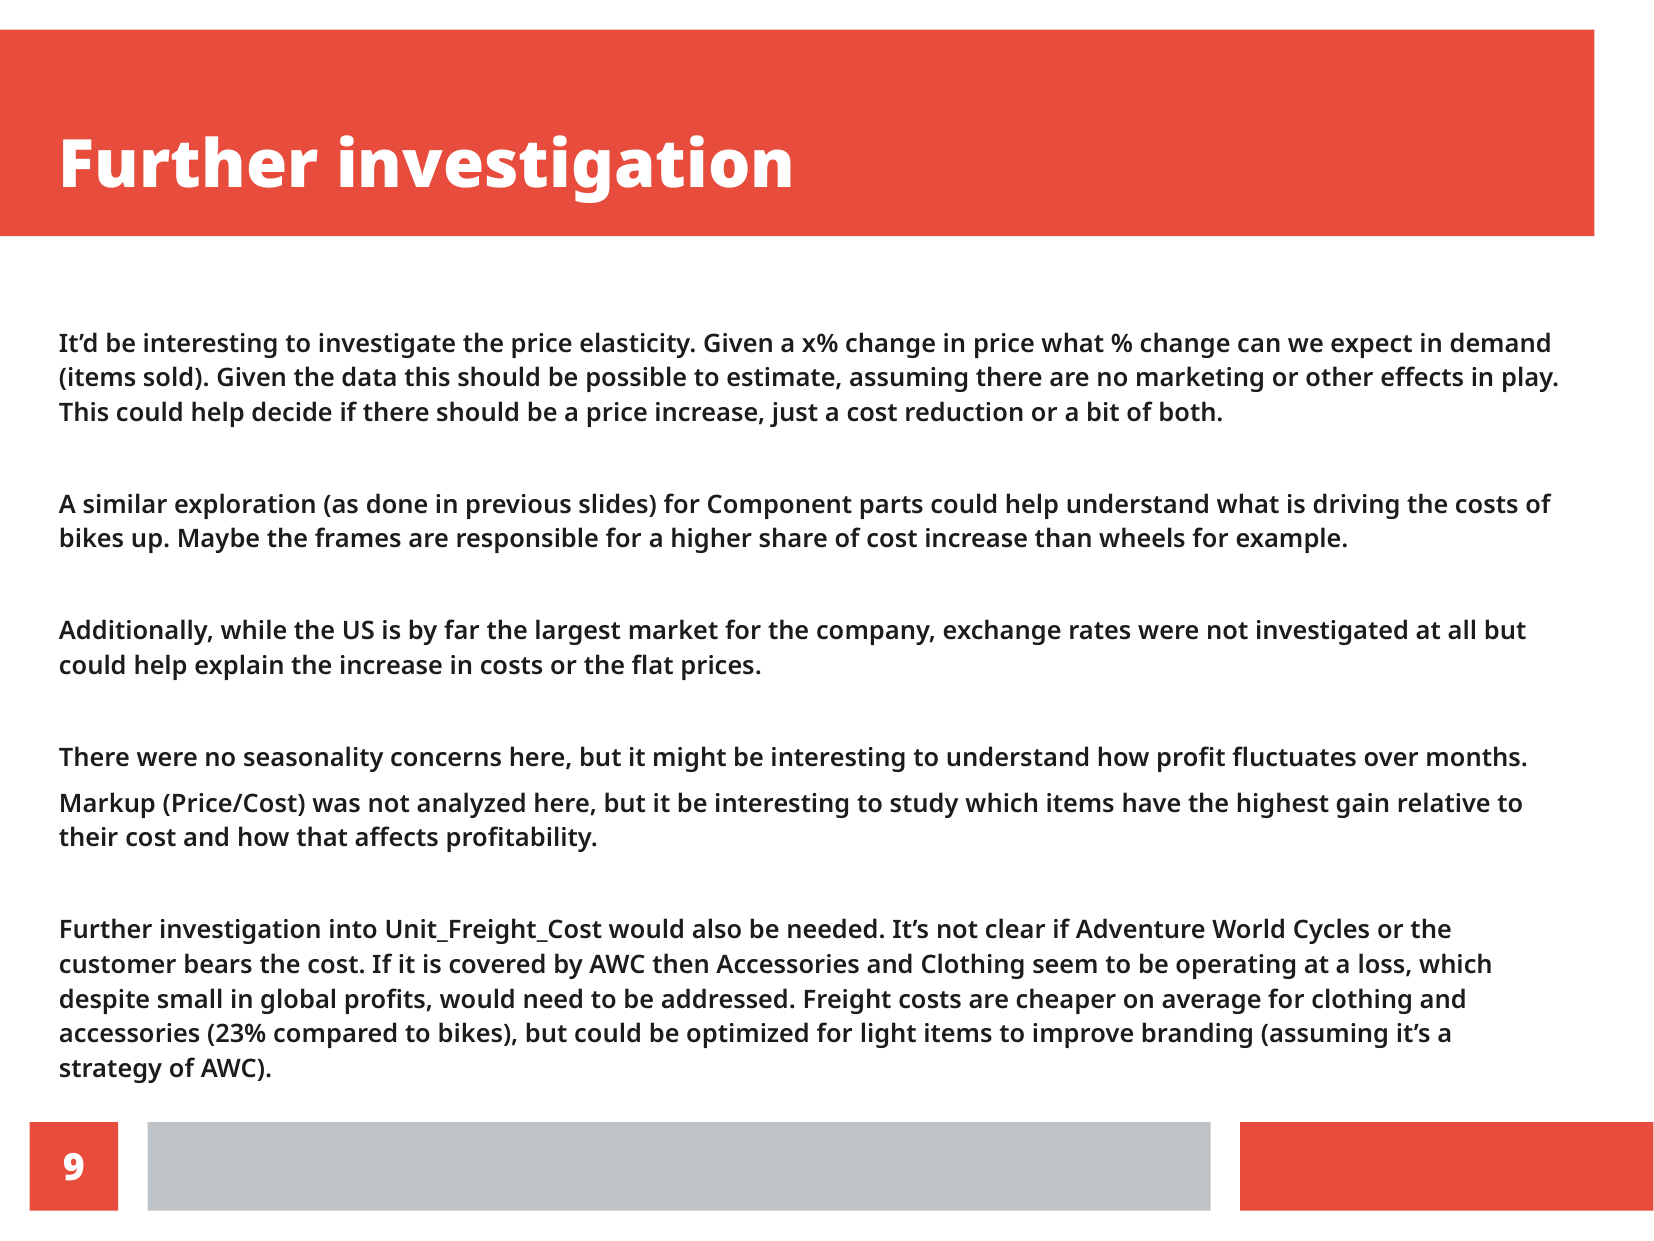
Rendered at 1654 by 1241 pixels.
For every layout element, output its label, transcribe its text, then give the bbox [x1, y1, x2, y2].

title Further investigation [59, 59, 1595, 207]
list It’d be interesting to investigate the price elasticity. Given a x% change in price what % change can we expect in demand (items sold). Given the data this should be possible to estimate, assuming there are no marketing or other effects in play. This could help decide if there should be a price increase, just a cost reduction or a bit of both. A similar exploration (as done in previous slides) for Component parts could help understand what is driving the costs of bikes up. Maybe the frames are responsible for a higher share of cost increase than wheels for example. Additionally, while the US is by far the largest market for the company, exchange rates were not investigated at all but could help explain the increase in costs or the flat prices. There were no seasonality concerns here, but it might be interesting to understand how profit fluctuates over months. Markup (Price/Cost) was not analyzed here, but it be interesting to study which items have the highest gain relative to their cost and how that affects profitability. Further investigation into Unit_Freight_Cost would also be needed. It’s not clear if Adventure World Cycles or the customer bears the cost. If it is covered by AWC then Accessories and Clothing seem to be operating at a loss, which despite small in global profits, would need to be addressed. Freight costs are cheaper on average for clothing and accessories (23% compared to bikes), but could be optimized for light items to improve branding (assuming it’s a strategy of AWC). [59, 324, 1565, 1093]
